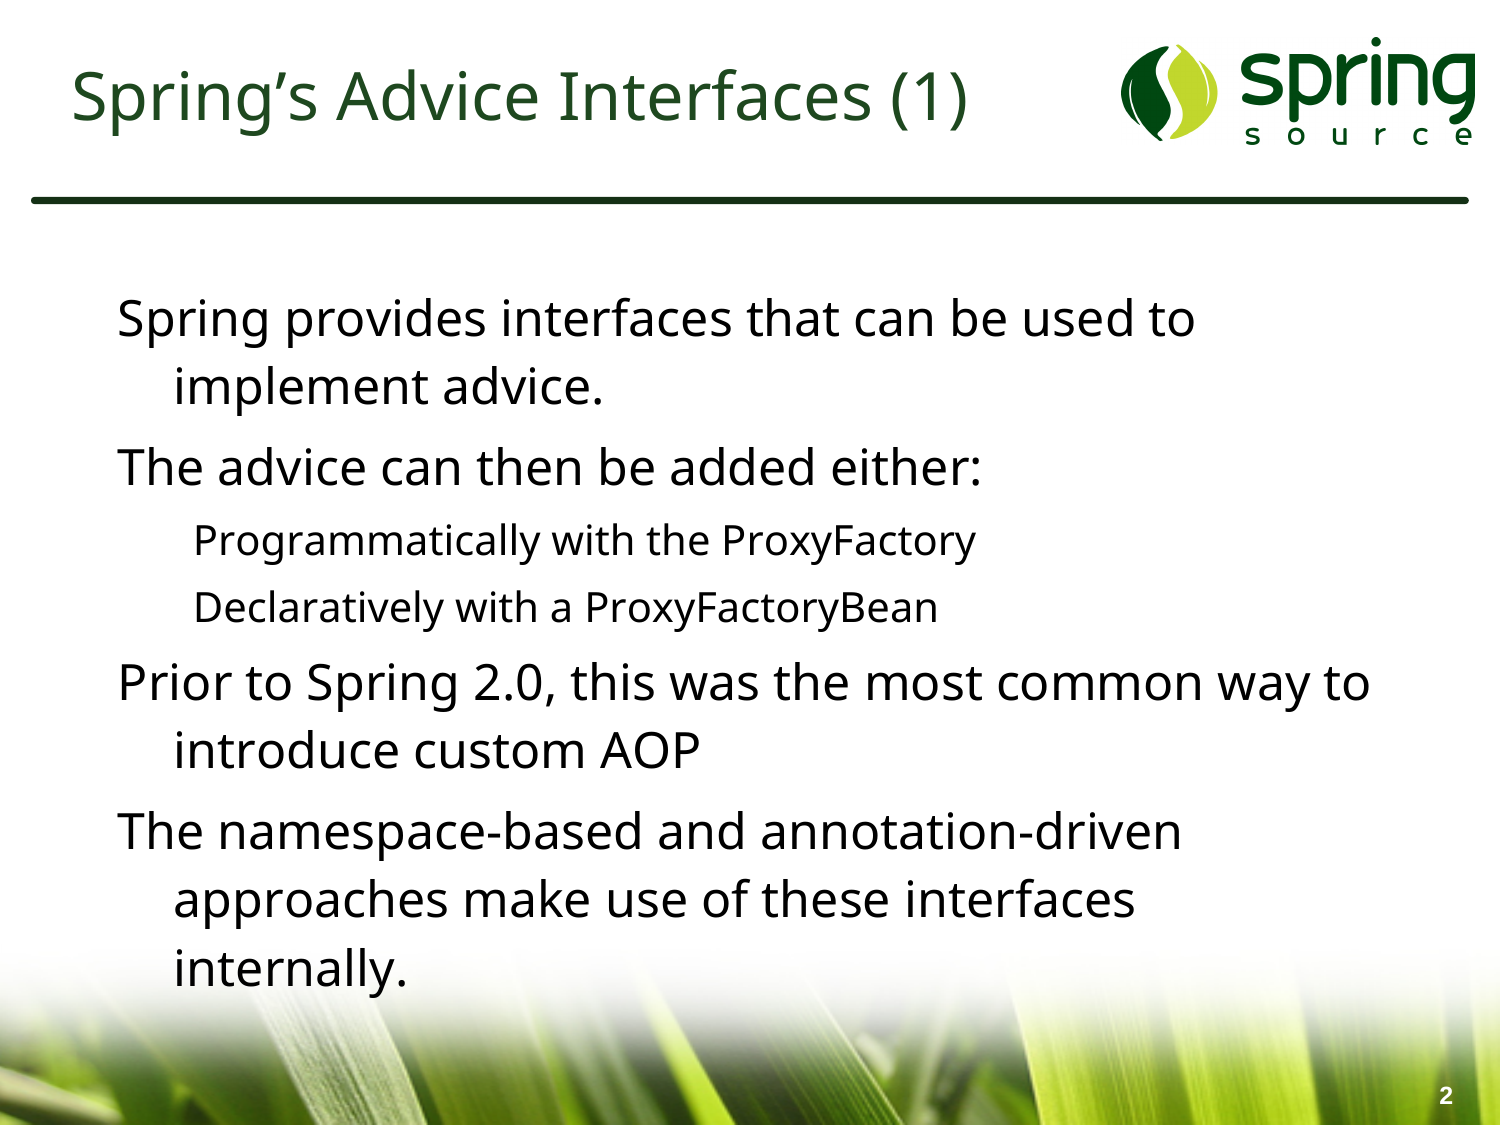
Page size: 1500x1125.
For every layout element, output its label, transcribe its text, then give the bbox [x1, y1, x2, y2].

title Spring’s Advice Interfaces (1) [56, 13, 1089, 176]
picture [0, 944, 1500, 1125]
picture [1121, 37, 1475, 145]
list Spring provides interfaces that can be used to implement advice. The advice can then be added either: Programmatically with the ProxyFactory Declaratively with a ProxyFactoryBean Prior to Spring 2.0, this was the most common way to introduce custom AOP The namespace-based and annotation-driven approaches make use of these interfaces internally. [103, 275, 1394, 938]
